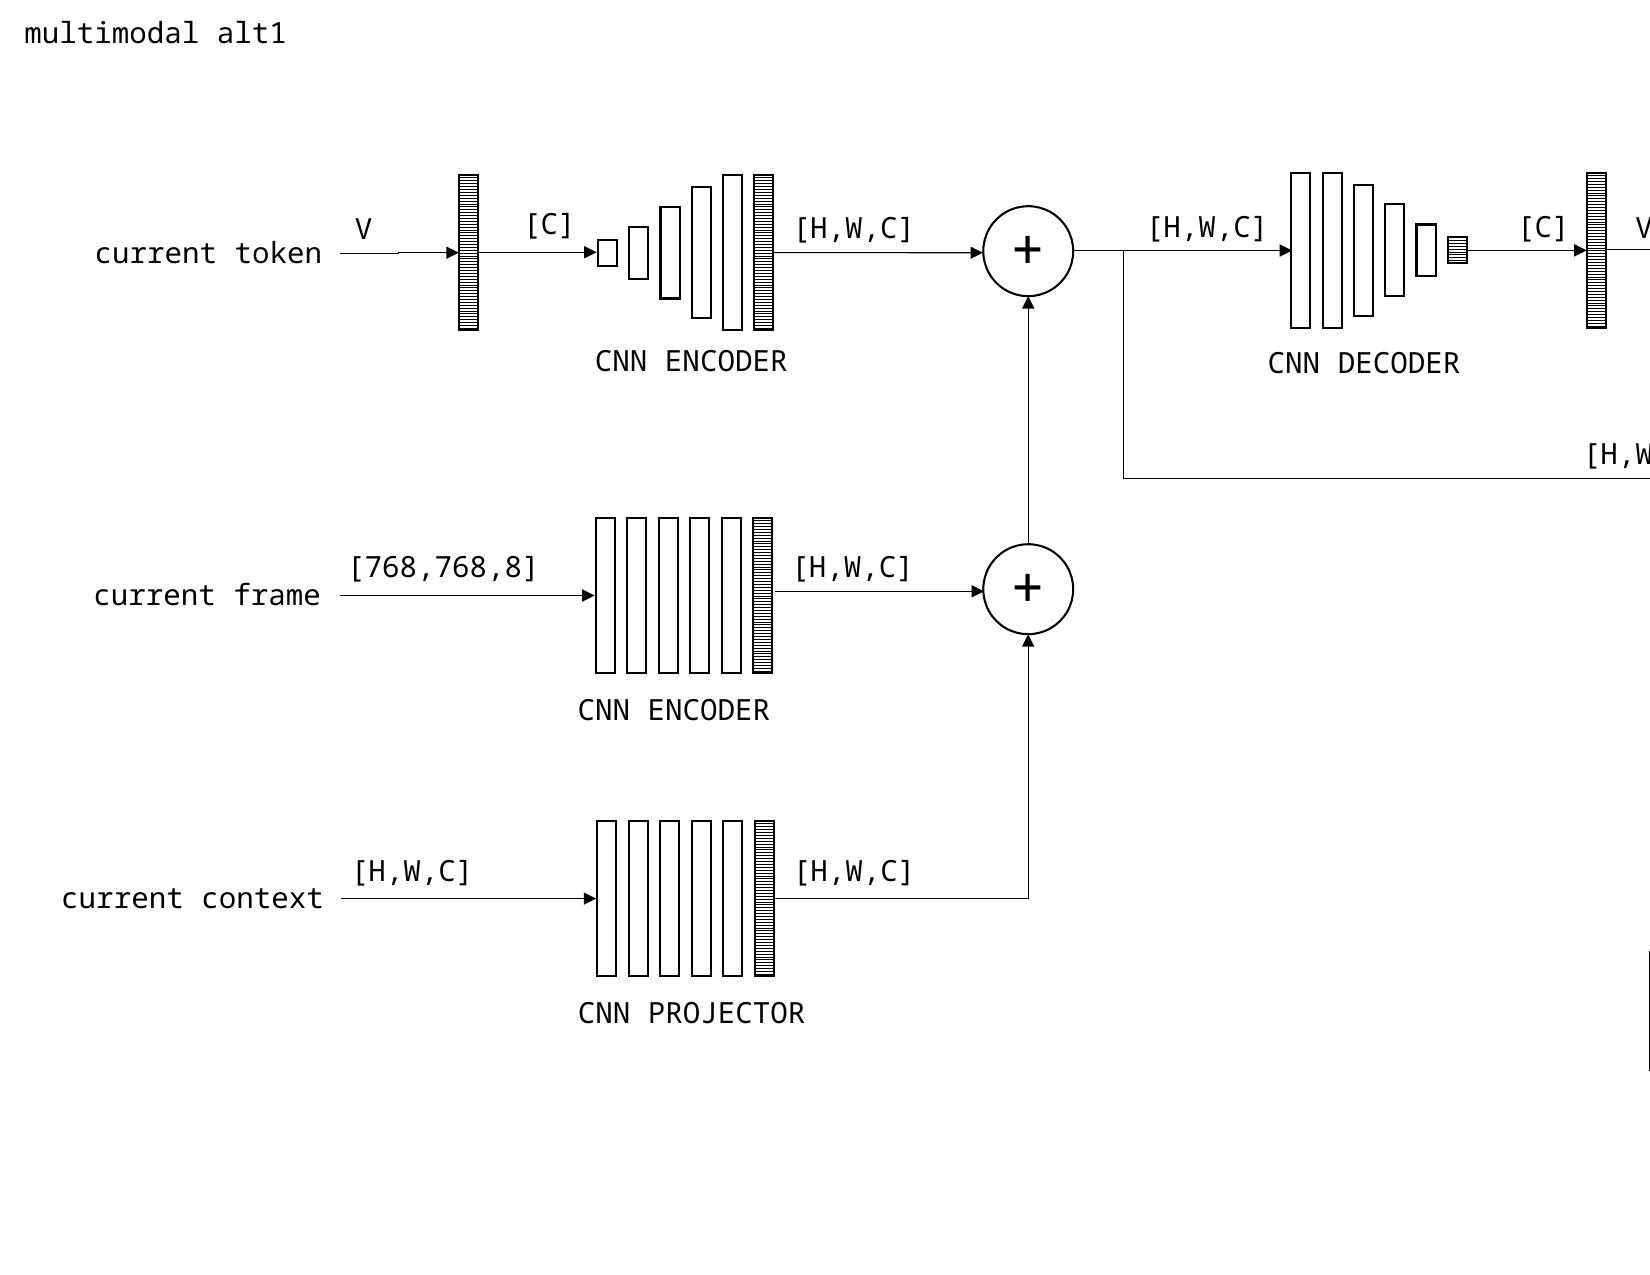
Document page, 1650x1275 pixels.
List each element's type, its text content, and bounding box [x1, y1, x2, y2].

text_box current frame [78, 568, 336, 619]
text_box [458, 174, 478, 331]
text_box current token [79, 226, 338, 277]
text_box multimodal alt1 [9, 7, 302, 58]
text_box [753, 517, 773, 674]
text_box current context [46, 871, 339, 922]
text_box CNN ENCODER [580, 335, 803, 385]
text_box [754, 820, 774, 977]
text_box [H,W,C] [777, 201, 931, 252]
text_box + [983, 206, 1074, 297]
text_box [1586, 172, 1606, 329]
text_box [C] [508, 197, 591, 248]
text_box [H,W,C] [776, 541, 929, 591]
text_box V [1620, 202, 1650, 252]
text_box [1447, 237, 1467, 264]
text_box [H,W,C] [336, 844, 489, 895]
text_box V [340, 202, 388, 253]
text_box + [983, 544, 1074, 635]
text_box [754, 174, 774, 331]
text_box CNN ENCODER [562, 683, 785, 734]
text_box [H,W,C] [1131, 200, 1284, 251]
text_box [C] [1502, 200, 1585, 251]
text_box [H,W,C] [778, 844, 931, 895]
text_box CNN PROJECTOR [563, 986, 821, 1037]
text_box CNN DECODER [1253, 336, 1476, 387]
text_box [768,768,8] [332, 541, 555, 592]
text_box [H,W,C] [1568, 428, 1650, 478]
